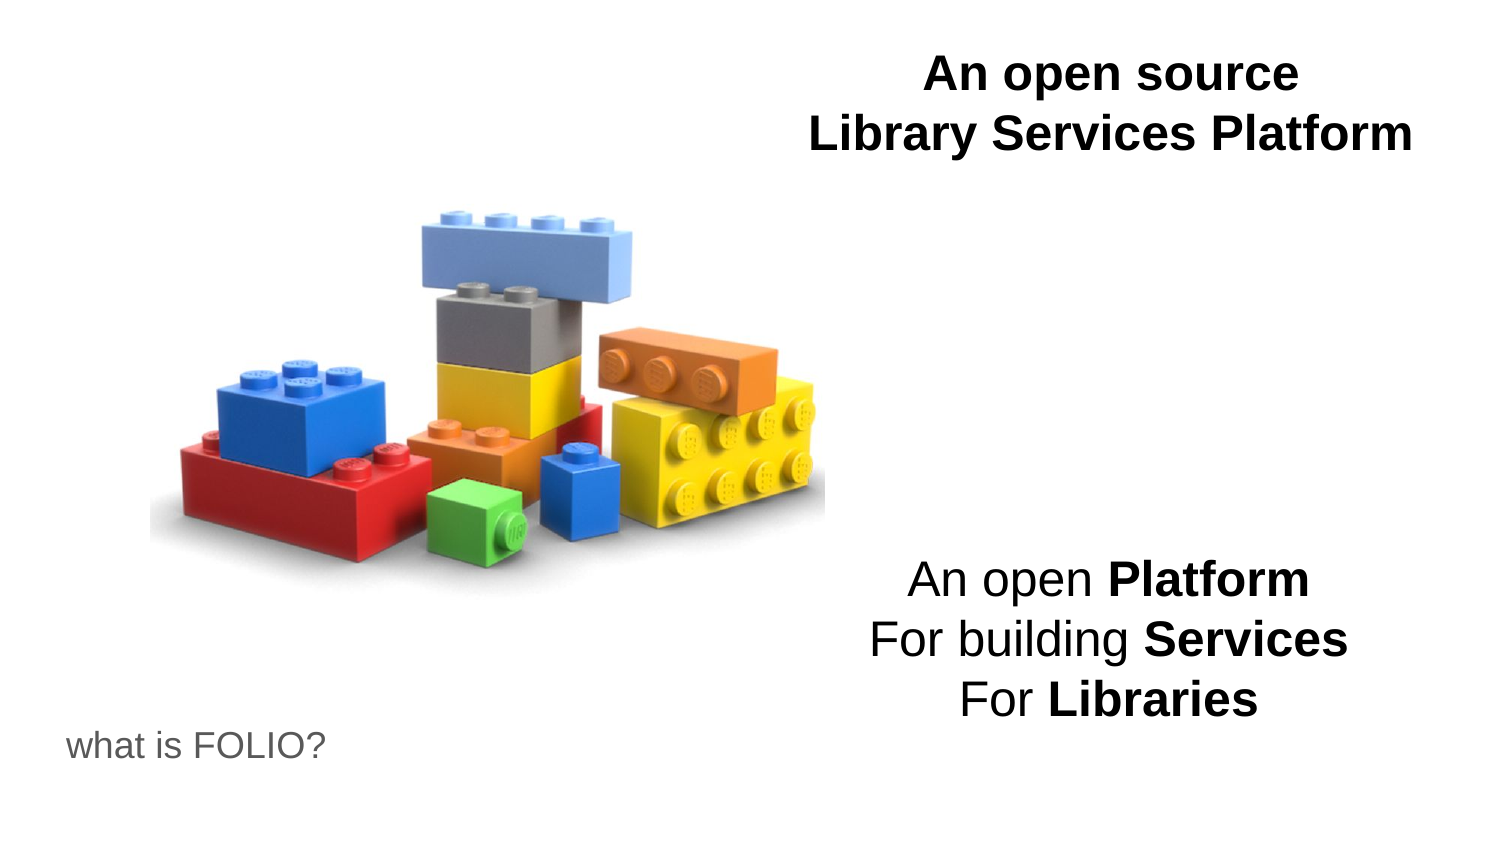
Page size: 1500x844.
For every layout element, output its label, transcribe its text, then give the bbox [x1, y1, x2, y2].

picture [150, 0, 825, 600]
text_box An open source Library Services Platform [773, 24, 1449, 181]
list what is FOLIO? [51, 694, 847, 794]
text_box An open Platform For building Services For Libraries [847, 530, 1371, 796]
